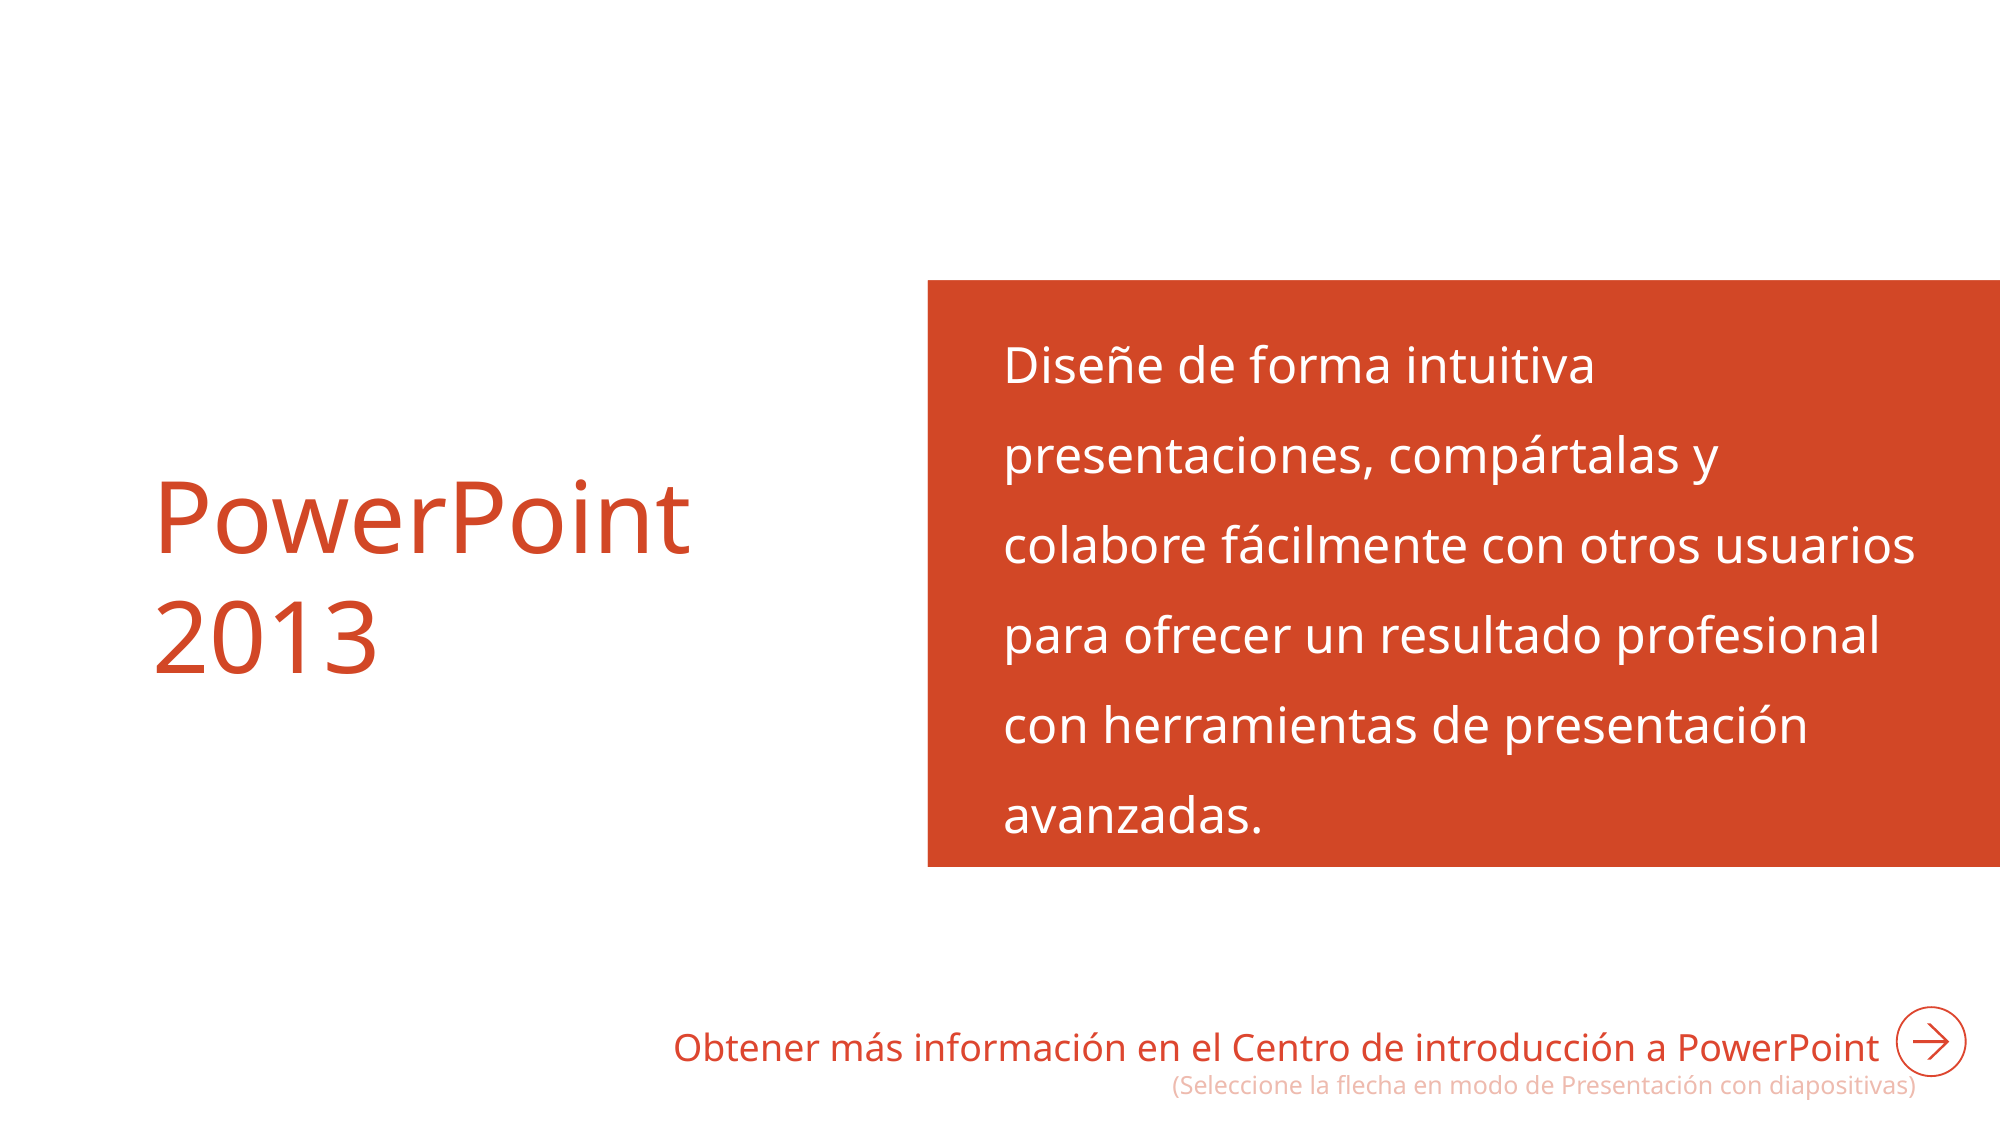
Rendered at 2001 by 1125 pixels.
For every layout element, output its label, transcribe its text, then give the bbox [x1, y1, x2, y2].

text_box [1896, 1006, 1967, 1078]
list Diseñe de forma intuitiva presentaciones, compártalas y colabore fácilmente con otros usuarios para ofrecer un resultado profesional con herramientas de presentación avanzadas. [988, 334, 1951, 813]
title PowerPoint 2013 [137, 394, 878, 753]
text_box Obtener más información en el Centro de introducción a PowerPoint [475, 958, 1896, 1112]
text_box (Seleccione la flecha en modo de Presentación con diapositivas) [1157, 1062, 1875, 1112]
